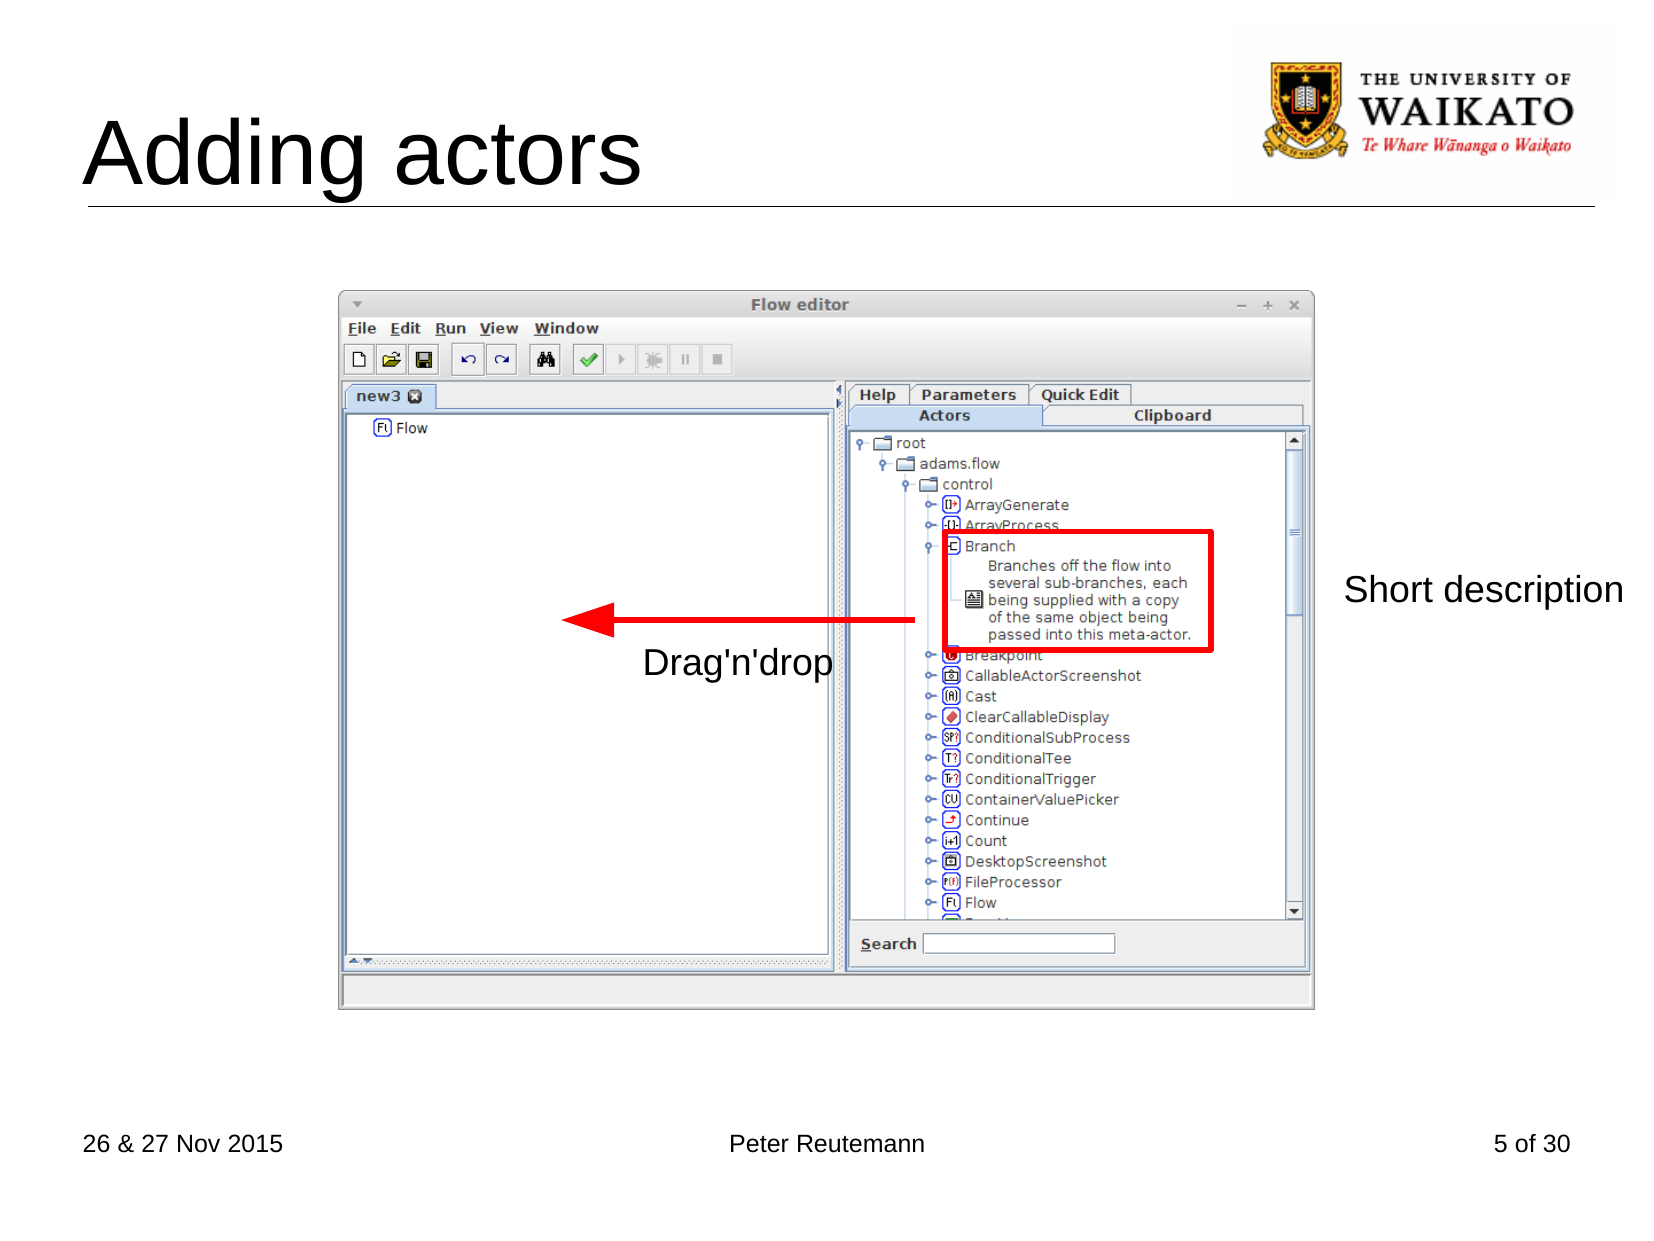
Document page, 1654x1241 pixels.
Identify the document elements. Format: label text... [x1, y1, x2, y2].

picture [338, 290, 1315, 1010]
picture [1228, 24, 1619, 201]
title Adding actors [82, 49, 1571, 257]
text_box Short description [1328, 561, 1640, 618]
